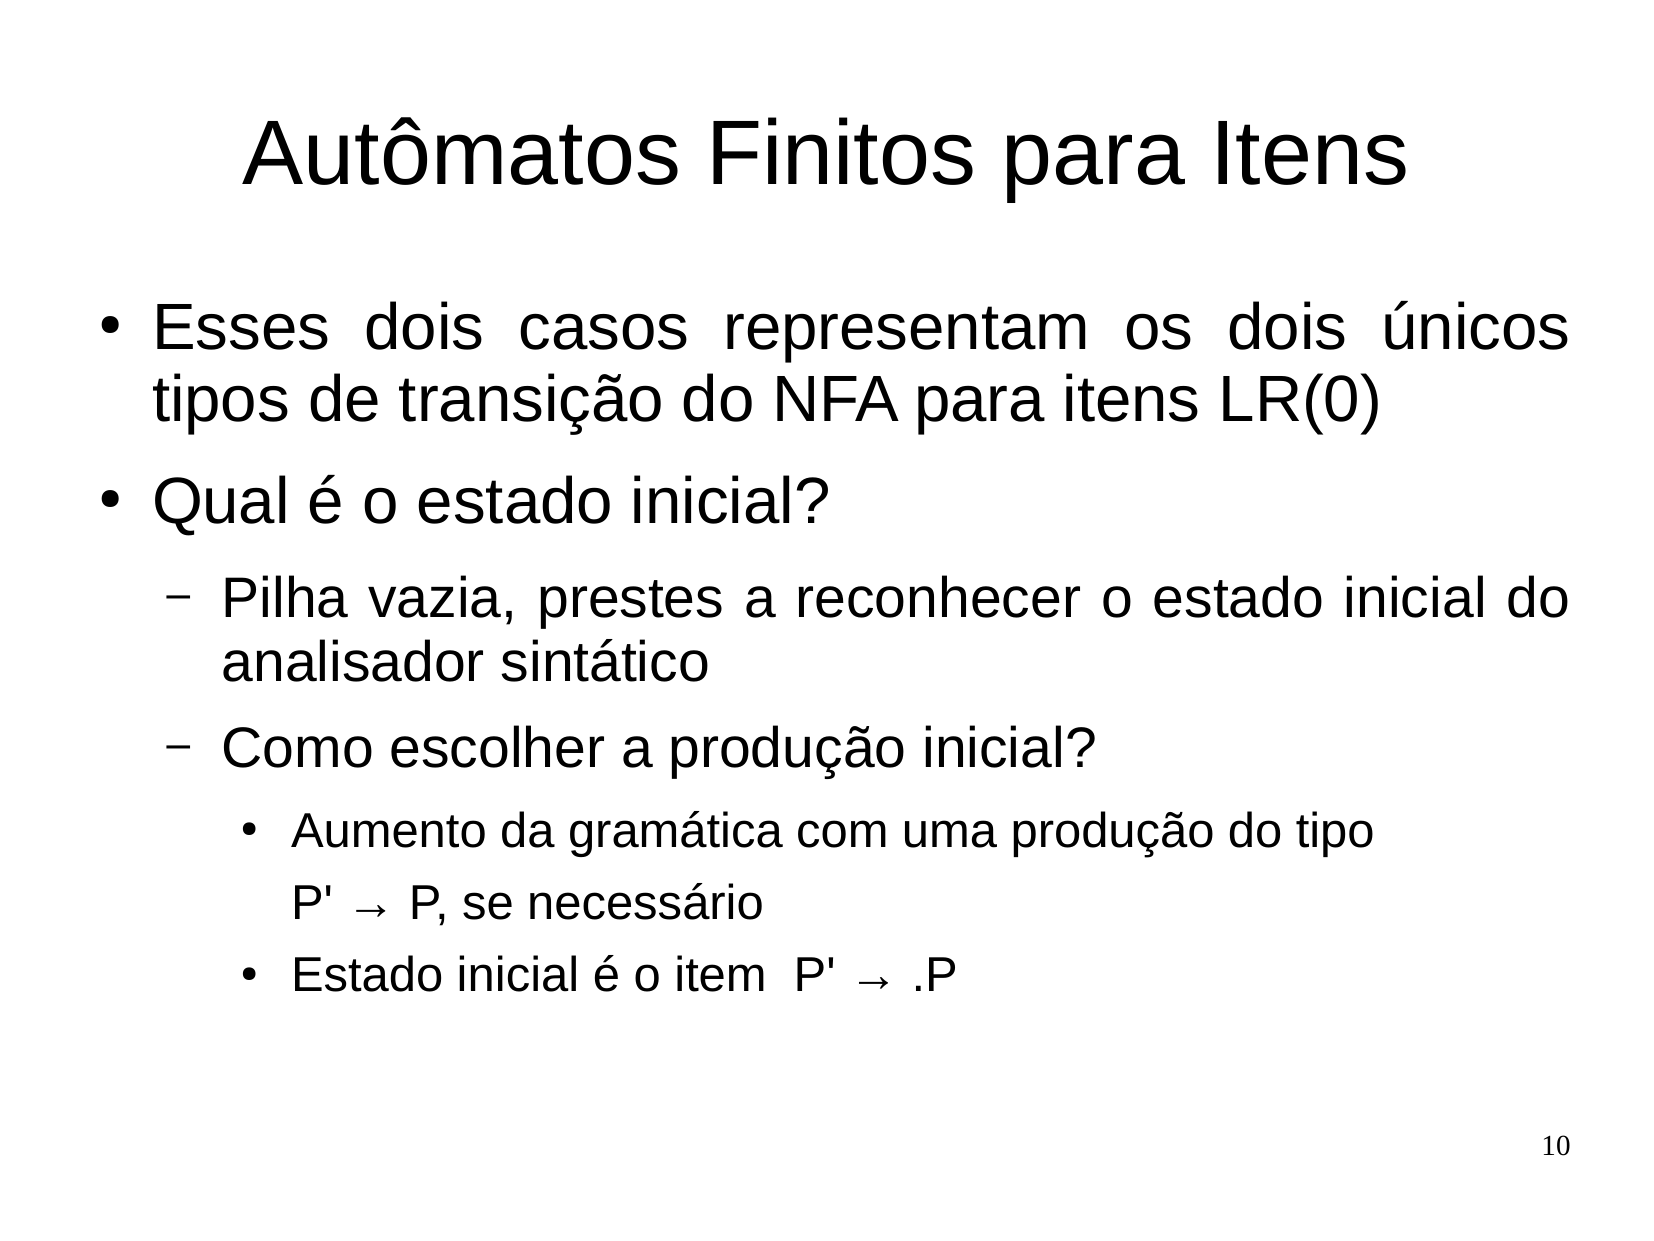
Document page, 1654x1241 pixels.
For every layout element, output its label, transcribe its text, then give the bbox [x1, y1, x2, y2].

list Esses dois casos representam os dois únicos tipos de transição do NFA para itens LR(0) Qual é o estado inicial? Pilha vazia, prestes a reconhecer o estado inicial do analisador sintático Como escolher a produção inicial? Aumento da gramática com uma produção do tipo P' → P, se necessário Estado inicial é o item P' → .P [82, 290, 1571, 1010]
title Autômatos Finitos para Itens [82, 49, 1571, 257]
